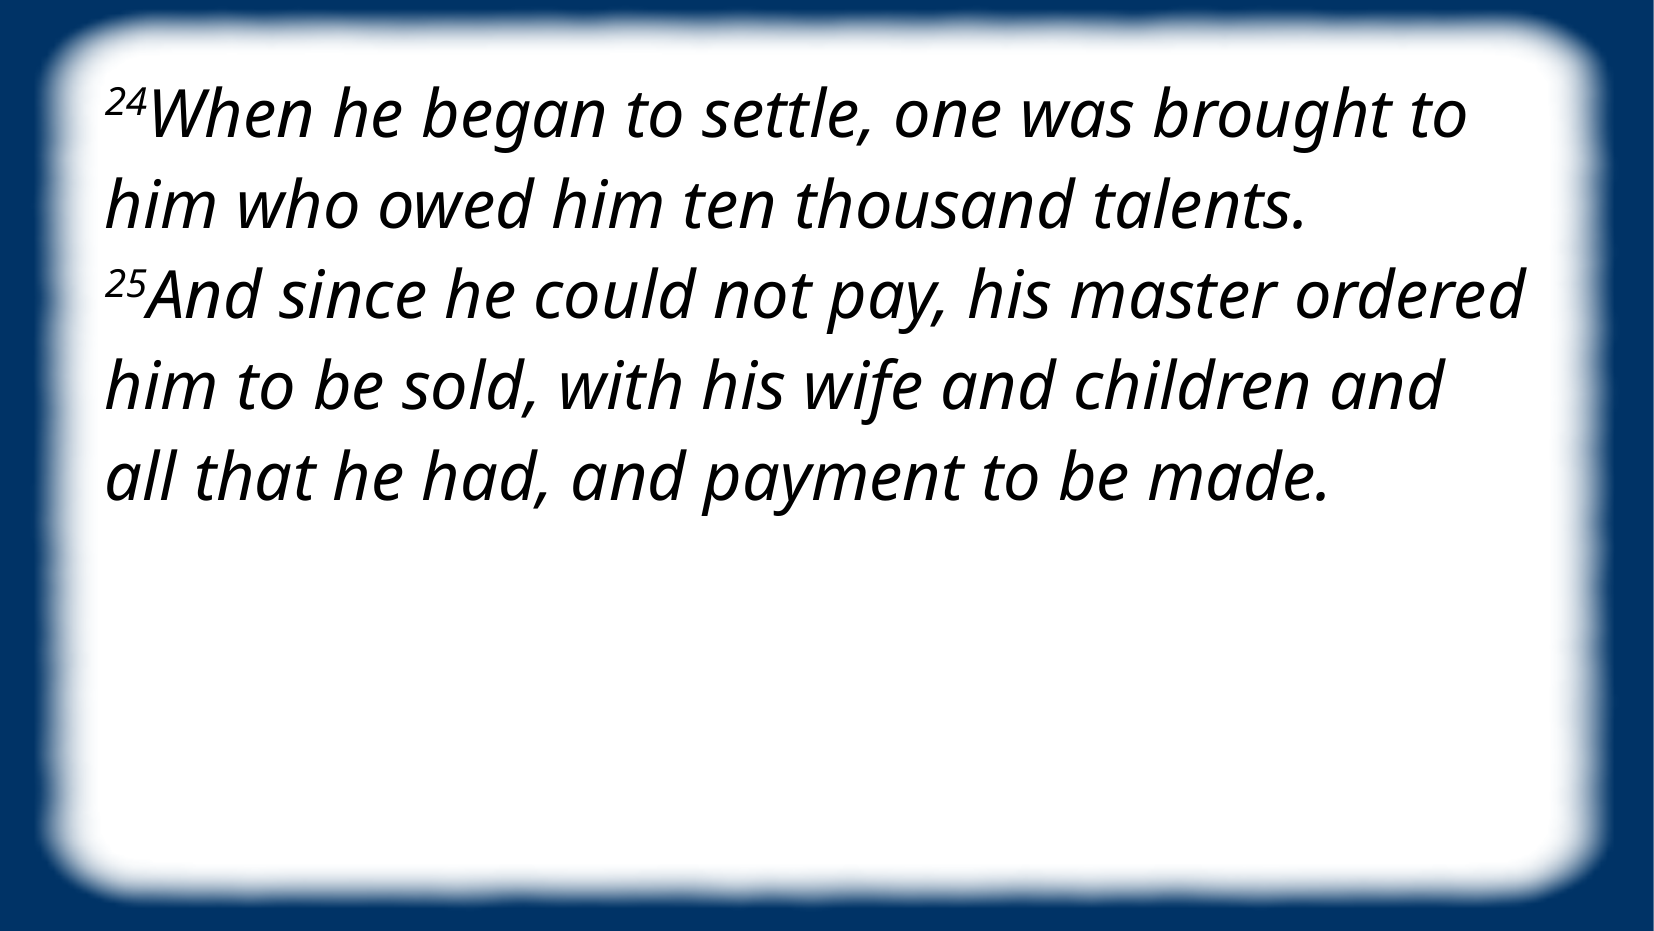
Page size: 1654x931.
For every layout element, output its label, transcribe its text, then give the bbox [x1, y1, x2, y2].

text_box 24When he began to settle, one was brought to him who owed him ten thousand talents. 25And since he could not pay, his master ordered him to be sold, with his wife and children and all that he had, and payment to be made. [90, 58, 1546, 607]
picture [0, 0, 1654, 931]
